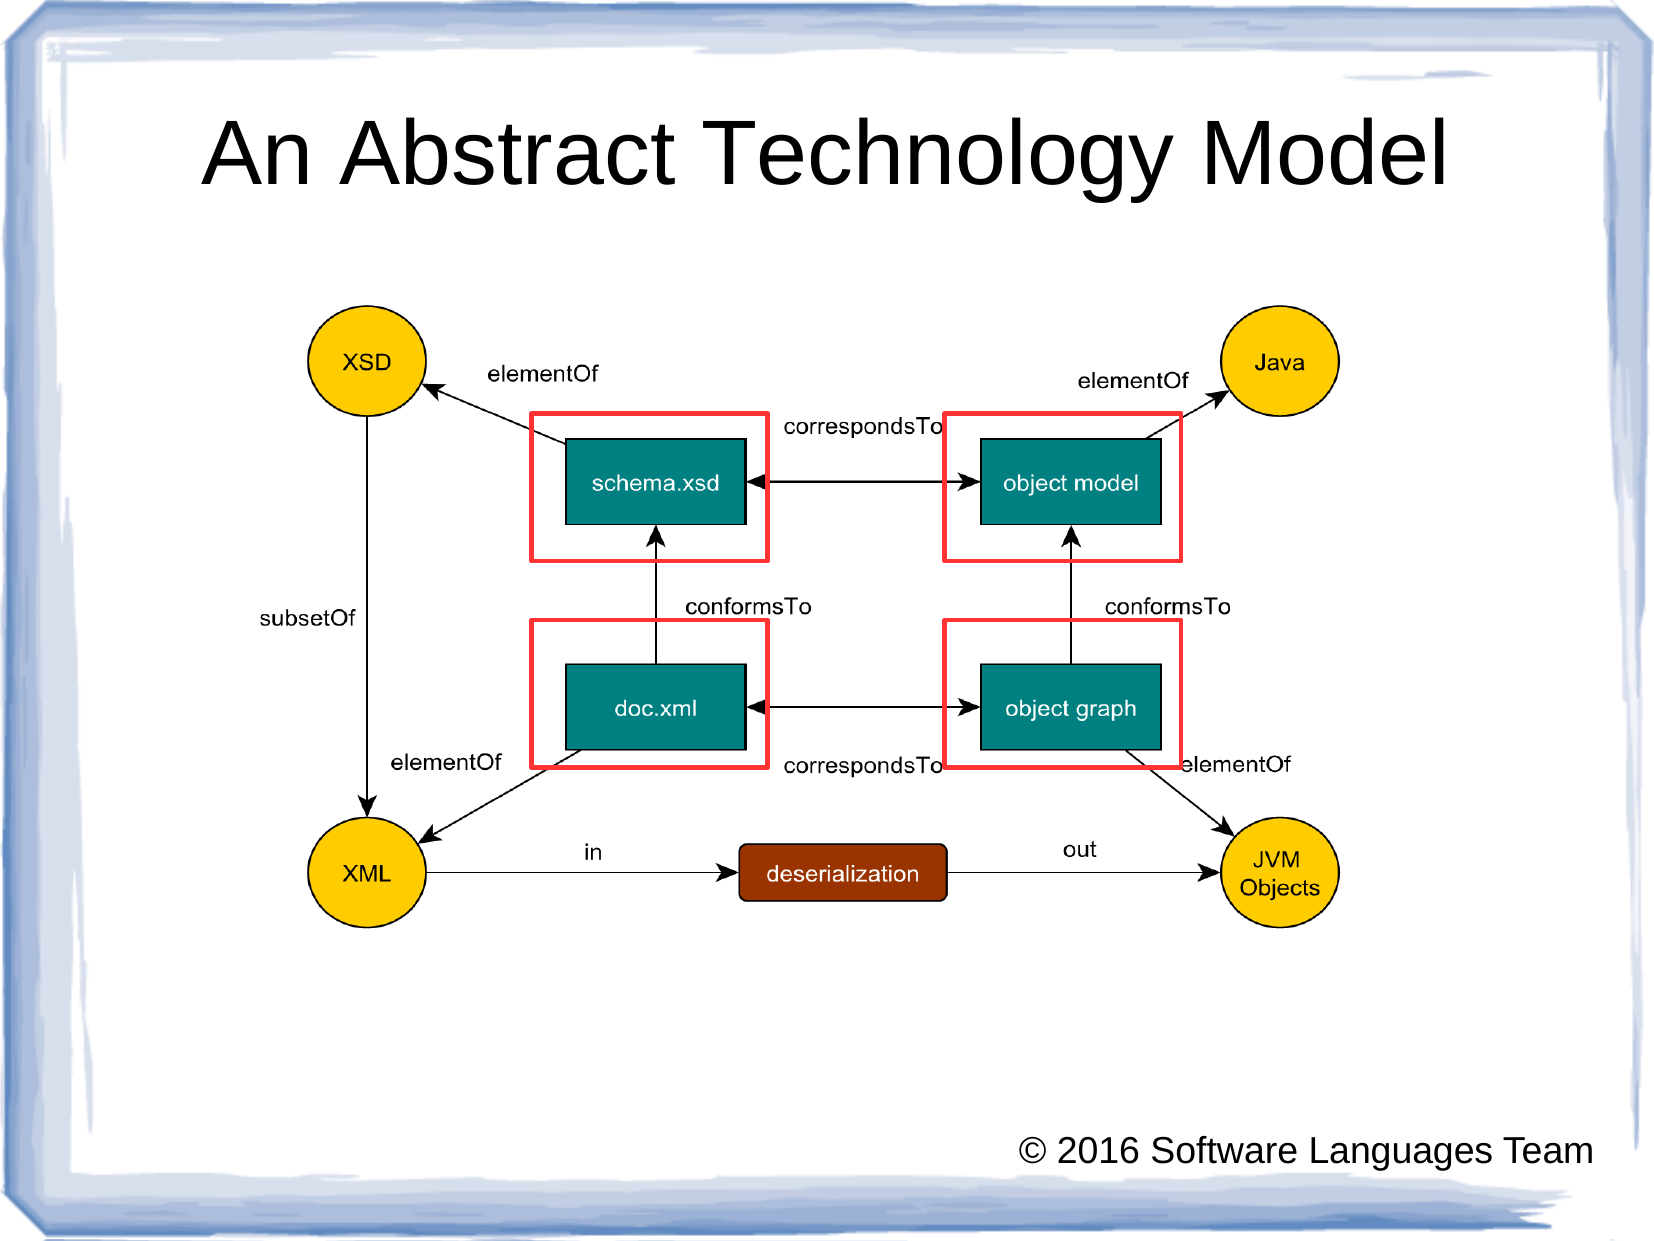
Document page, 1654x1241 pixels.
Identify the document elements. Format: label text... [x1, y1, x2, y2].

text_box [944, 620, 1182, 768]
text_box © 2016 Software Languages Team [1003, 1122, 1625, 1182]
text_box [531, 620, 768, 768]
text_box [531, 413, 768, 562]
picture [0, 0, 1654, 1241]
title An Abstract Technology Model [82, 49, 1571, 257]
text_box [944, 413, 1182, 562]
